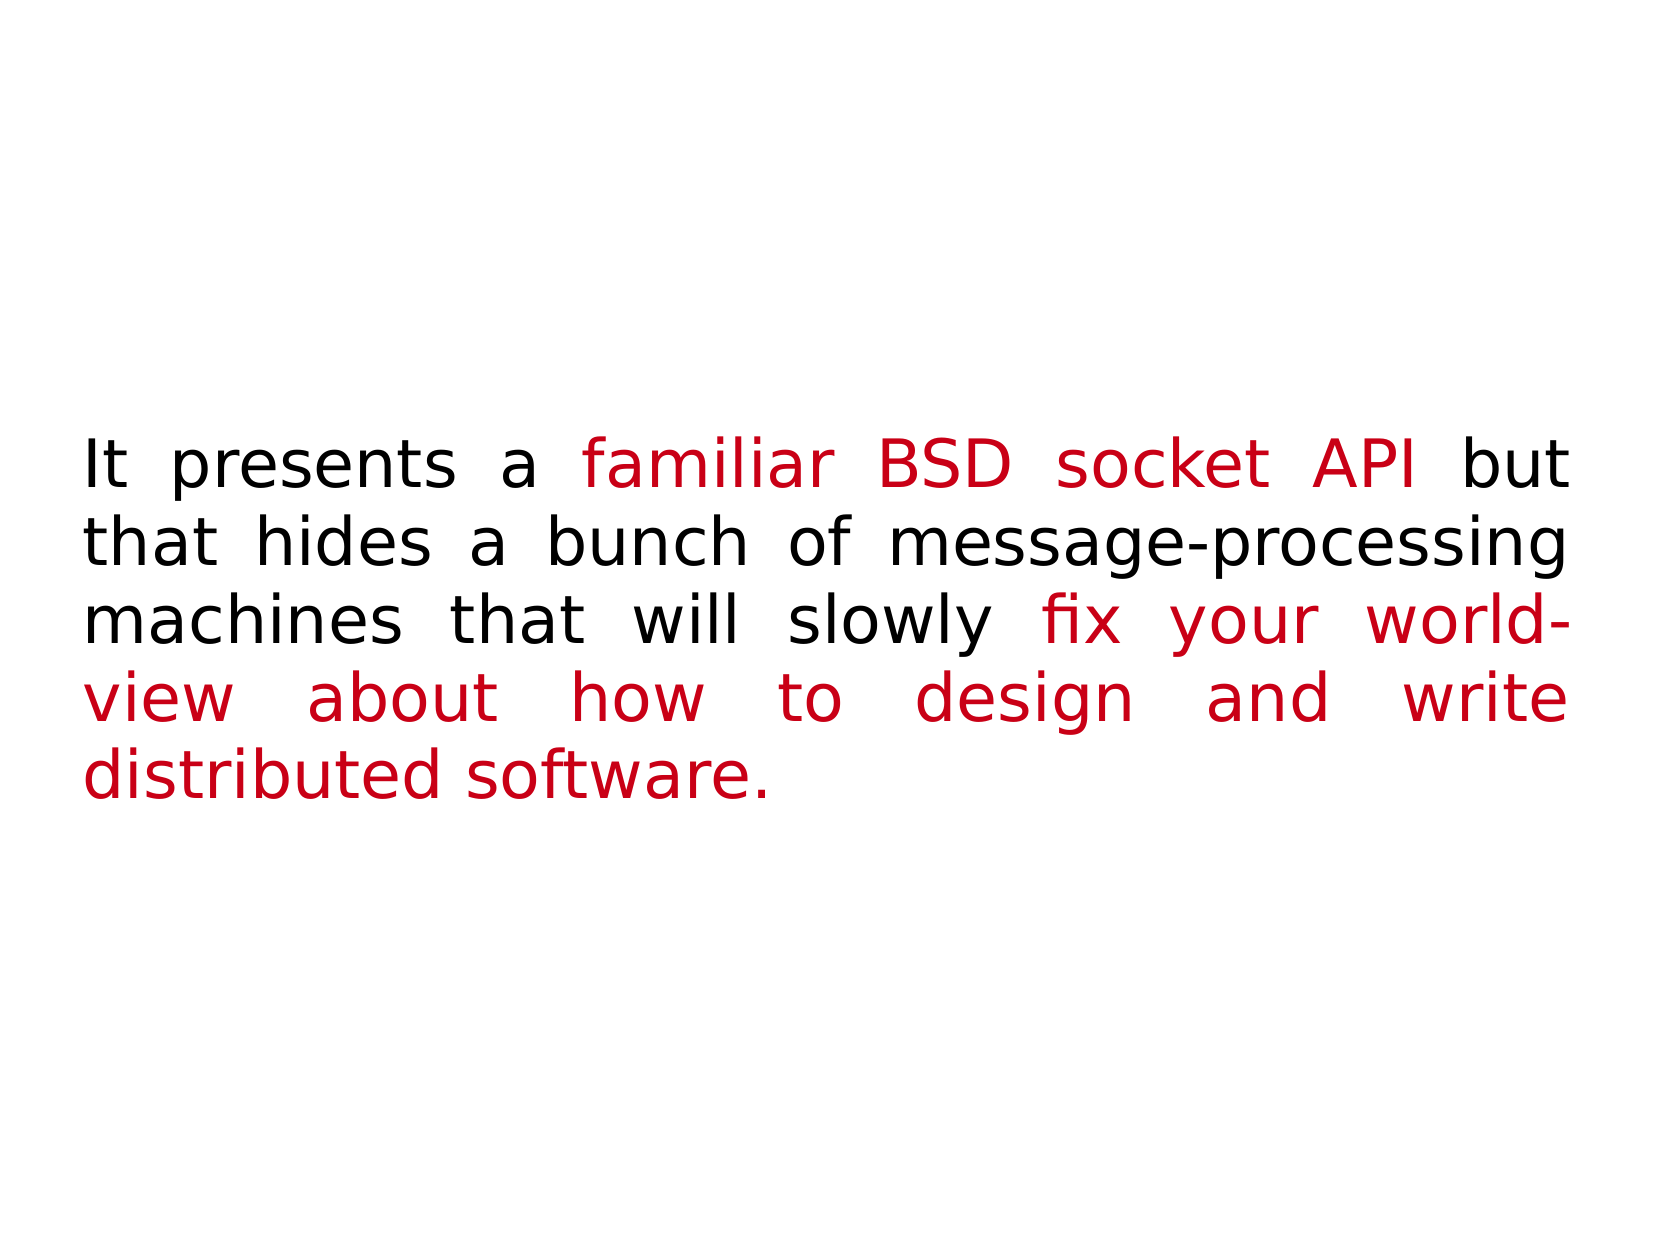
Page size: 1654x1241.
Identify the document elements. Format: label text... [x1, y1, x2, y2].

subtitle It presents a familiar BSD socket API but that hides a bunch of message-processing machines that will slowly fix your world-view about how to design and write distributed software. [82, 210, 1571, 1030]
